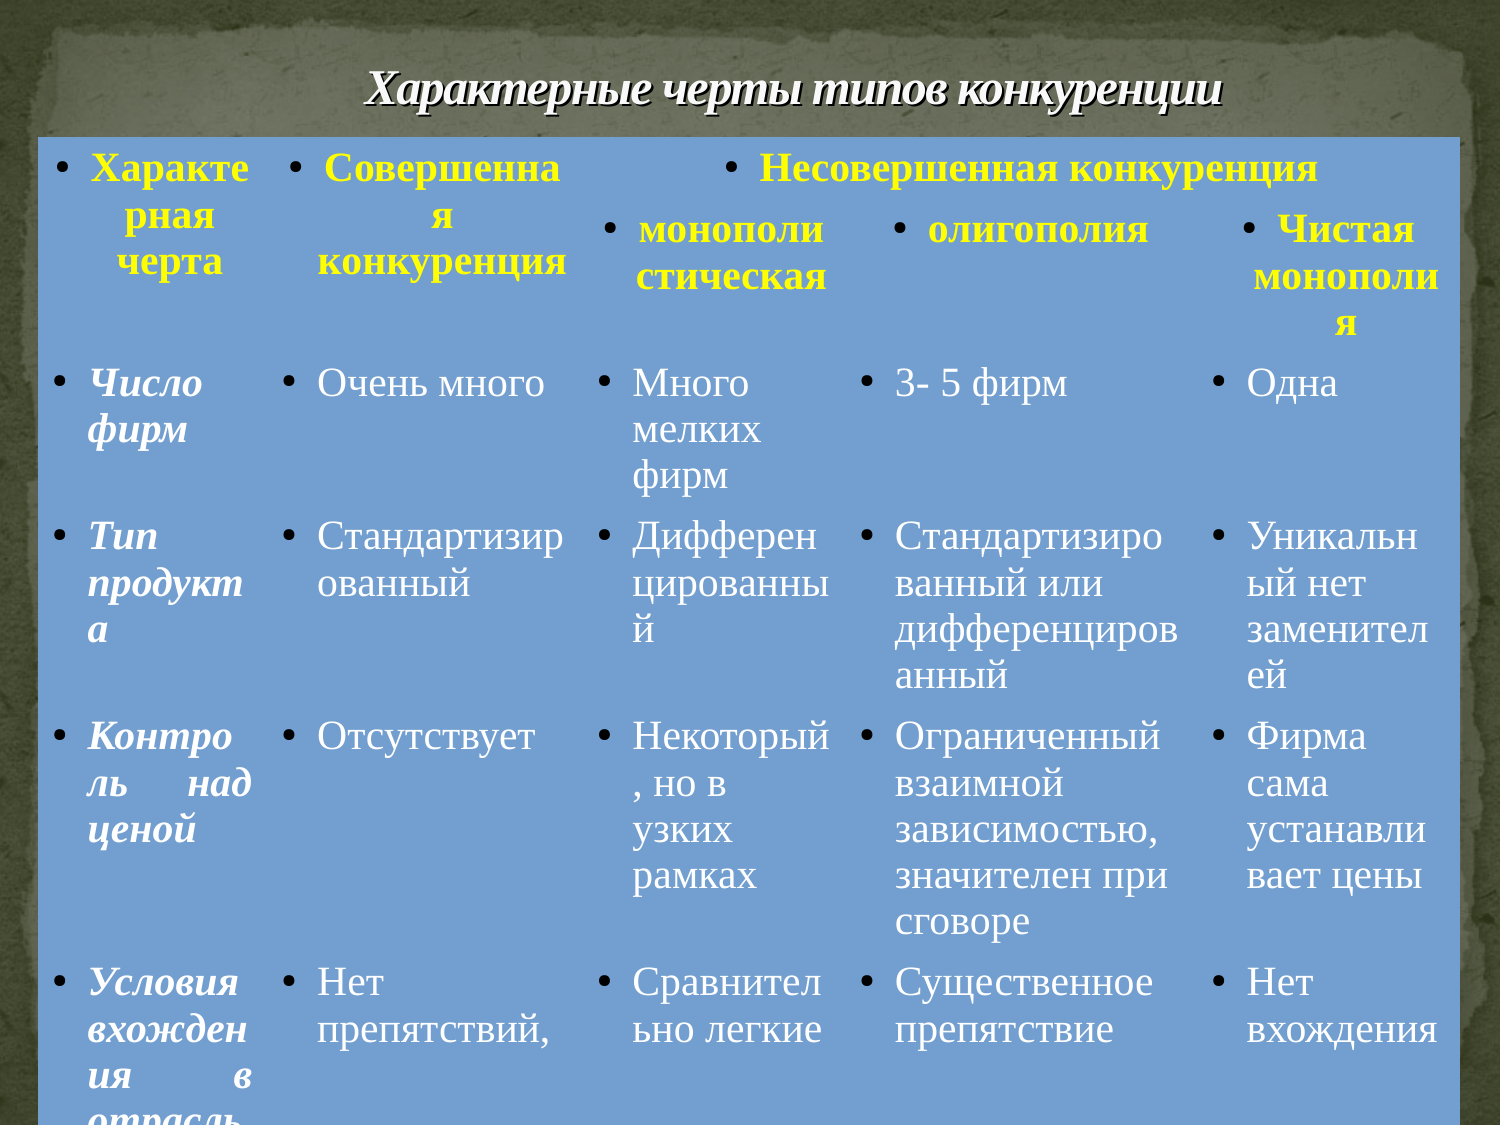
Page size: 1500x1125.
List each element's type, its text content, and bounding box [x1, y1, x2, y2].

table_cell Нет вхождения [1196, 951, 1460, 1125]
table_cell Дифференцированный [582, 505, 845, 705]
table_header Совершенная конкуренция [267, 137, 582, 352]
table_cell Чистая монополия [1196, 198, 1460, 352]
table_cell Много мелких фирм [582, 352, 845, 505]
table_cell Отсутствует [267, 705, 582, 951]
table_cell Контроль над ценой [38, 705, 267, 951]
table_cell Число фирм [38, 352, 267, 505]
table_cell Существенное препятствие [845, 951, 1196, 1125]
table_cell Некоторый, но в узких рамках [582, 705, 845, 951]
table_header Несовершенная конкуренция [582, 137, 1460, 198]
table_cell Условия вхождения в отрасль [38, 951, 267, 1125]
table_cell Очень много [267, 352, 582, 505]
table_header Характерная черта [38, 137, 267, 352]
table_cell Тип продукта [38, 505, 267, 705]
table_cell Стандартизированный или дифференцированный [845, 505, 1196, 705]
table_cell Ограниченный взаимной зависимостью, значителен при сговоре [845, 705, 1196, 951]
table_cell Нет препятствий, [267, 951, 582, 1125]
table_cell 3- 5 фирм [845, 352, 1196, 505]
table_cell олигополия [845, 198, 1196, 352]
table_cell Стандартизированный [267, 505, 582, 705]
table_cell Уникальный нет заменителей [1196, 505, 1460, 705]
table_cell Одна [1196, 352, 1460, 505]
table_cell монополистическая [582, 198, 845, 352]
table_cell Фирма сама устанавливает цены [1196, 705, 1460, 951]
table_cell Сравнительно легкие [582, 951, 845, 1125]
title Характерные черты типов конкуренции [174, 34, 1413, 122]
